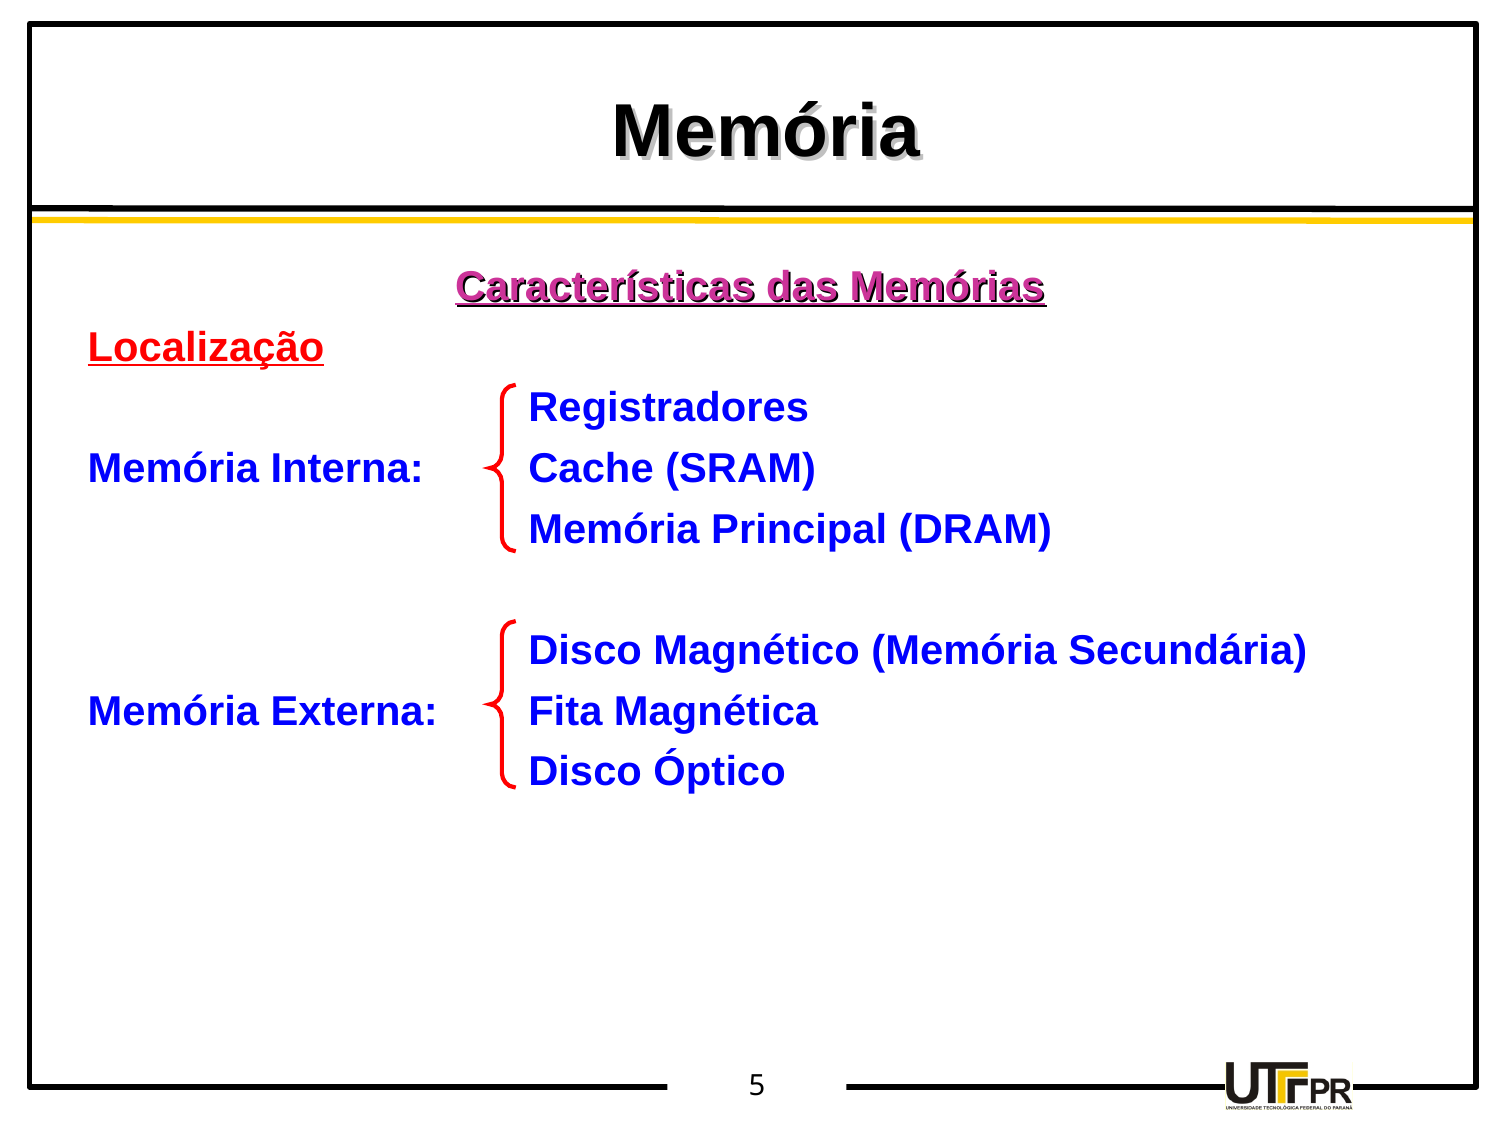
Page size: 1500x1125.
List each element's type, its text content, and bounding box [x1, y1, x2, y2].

list Características das Memórias Localização Registradores Memória Interna: Cache (SRAM) Memória Principal (DRAM) Disco Magnético (Memória Secundária) Memória Externa: Fita Magnética Disco Óptico [72, 257, 1428, 1027]
picture [1225, 1062, 1353, 1110]
text_box Memória [29, 29, 1477, 207]
